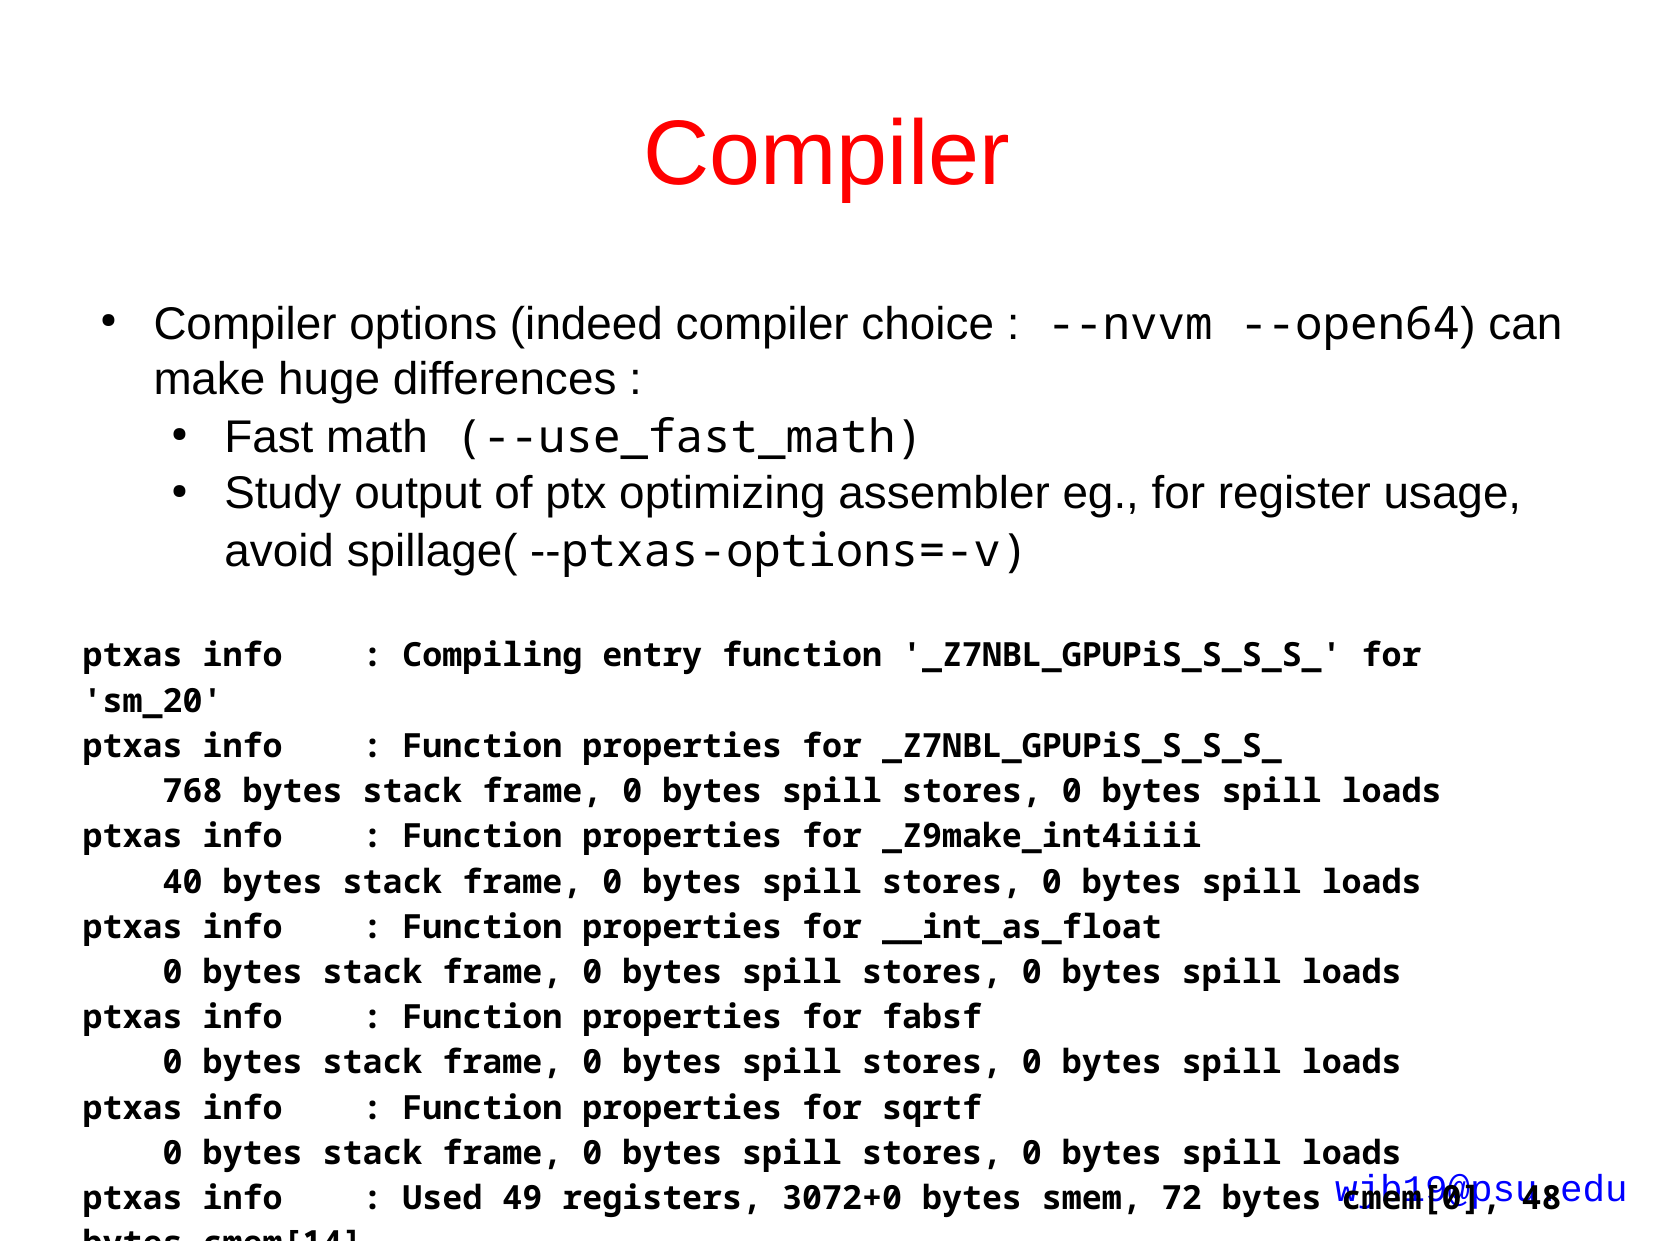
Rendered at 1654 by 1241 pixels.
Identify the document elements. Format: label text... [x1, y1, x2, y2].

text_box wjb19@psu.edu [1320, 1162, 1643, 1220]
list Compiler options (indeed compiler choice : --nvvm --open64) can make huge differences : Fast math (--use_fast_math) Study output of ptx optimizing assembler eg., for register usage, avoid spillage( --ptxas-options=-v) ptxas info : Compiling entry function '_Z7NBL_GPUPiS_S_S_S_' for 'sm_20' ptxas info : Function properties for _Z7NBL_GPUPiS_S_S_S_ 768 bytes stack frame, 0 bytes spill stores, 0 bytes spill loads ptxas info : Function properties for _Z9make_int4iiii 40 bytes stack frame, 0 bytes spill stores, 0 bytes spill loads ptxas info : Function properties for __int_as_float 0 bytes stack frame, 0 bytes spill stores, 0 bytes spill loads ptxas info : Function properties for fabsf 0 bytes stack frame, 0 bytes spill stores, 0 bytes spill loads ptxas info : Function properties for sqrtf 0 bytes stack frame, 0 bytes spill stores, 0 bytes spill loads ptxas info : Used 49 registers, 3072+0 bytes smem, 72 bytes cmem[0], 48 bytes cmem[14] [82, 290, 1571, 1109]
title Compiler [82, 49, 1571, 257]
